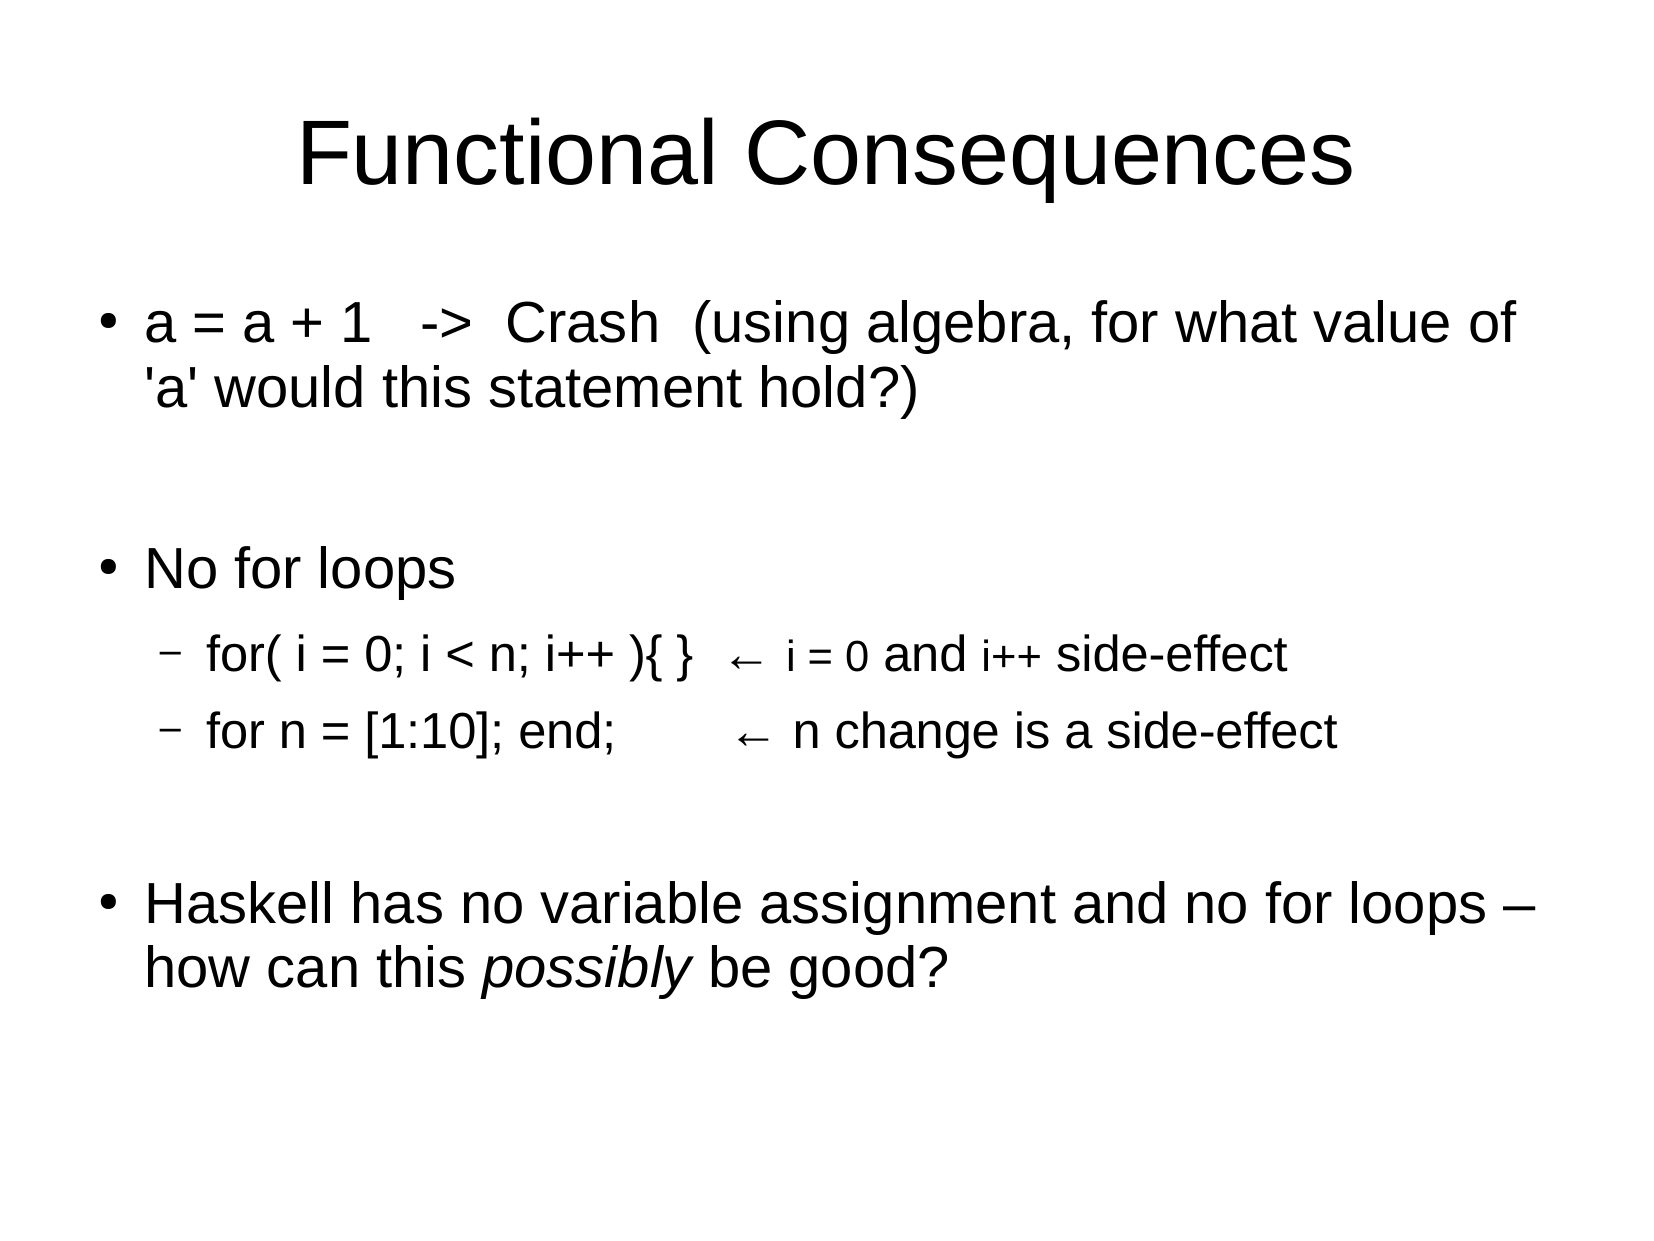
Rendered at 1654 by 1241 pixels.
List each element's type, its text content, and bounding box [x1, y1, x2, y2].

list a = a + 1 -> Crash (using algebra, for what value of 'a' would this statement hold?) No for loops for( i = 0; i < n; i++ ){ } ← i = 0 and i++ side-effect for n = [1:10]; end; ← n change is a side-effect Haskell has no variable assignment and no for loops – how can this possibly be good? [82, 290, 1538, 1010]
title Functional Consequences [82, 49, 1571, 257]
